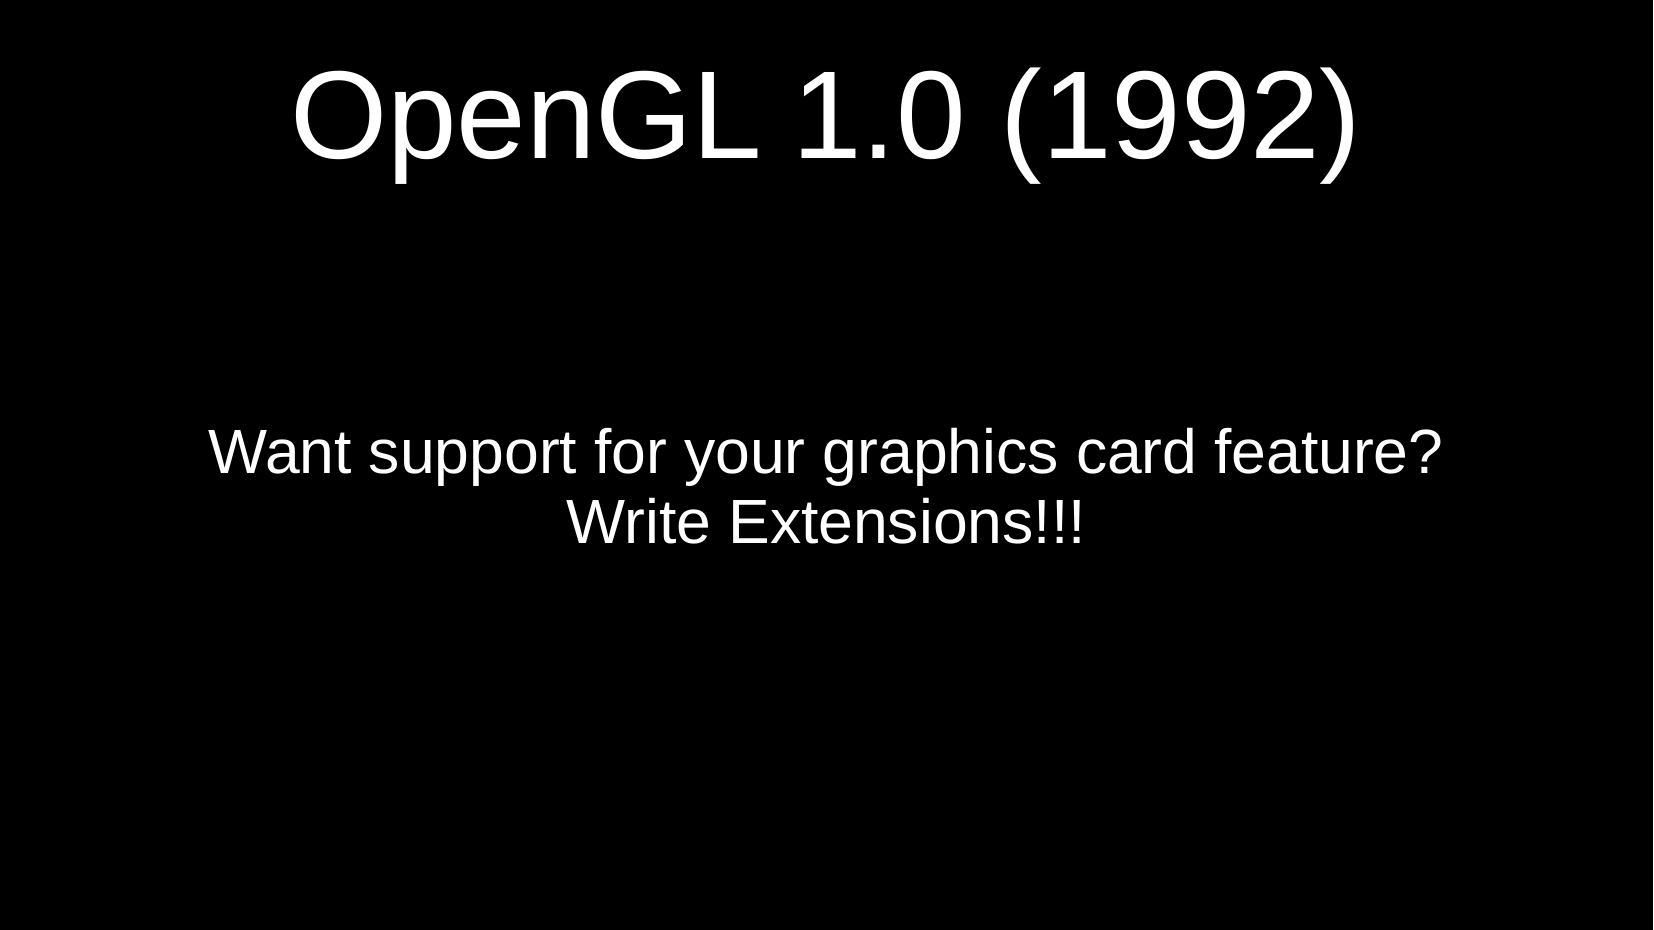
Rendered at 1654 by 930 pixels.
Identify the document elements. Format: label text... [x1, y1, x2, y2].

title OpenGL 1.0 (1992) [82, 37, 1571, 193]
subtitle Want support for your graphics card feature? Write Extensions!!! [82, 217, 1571, 757]
